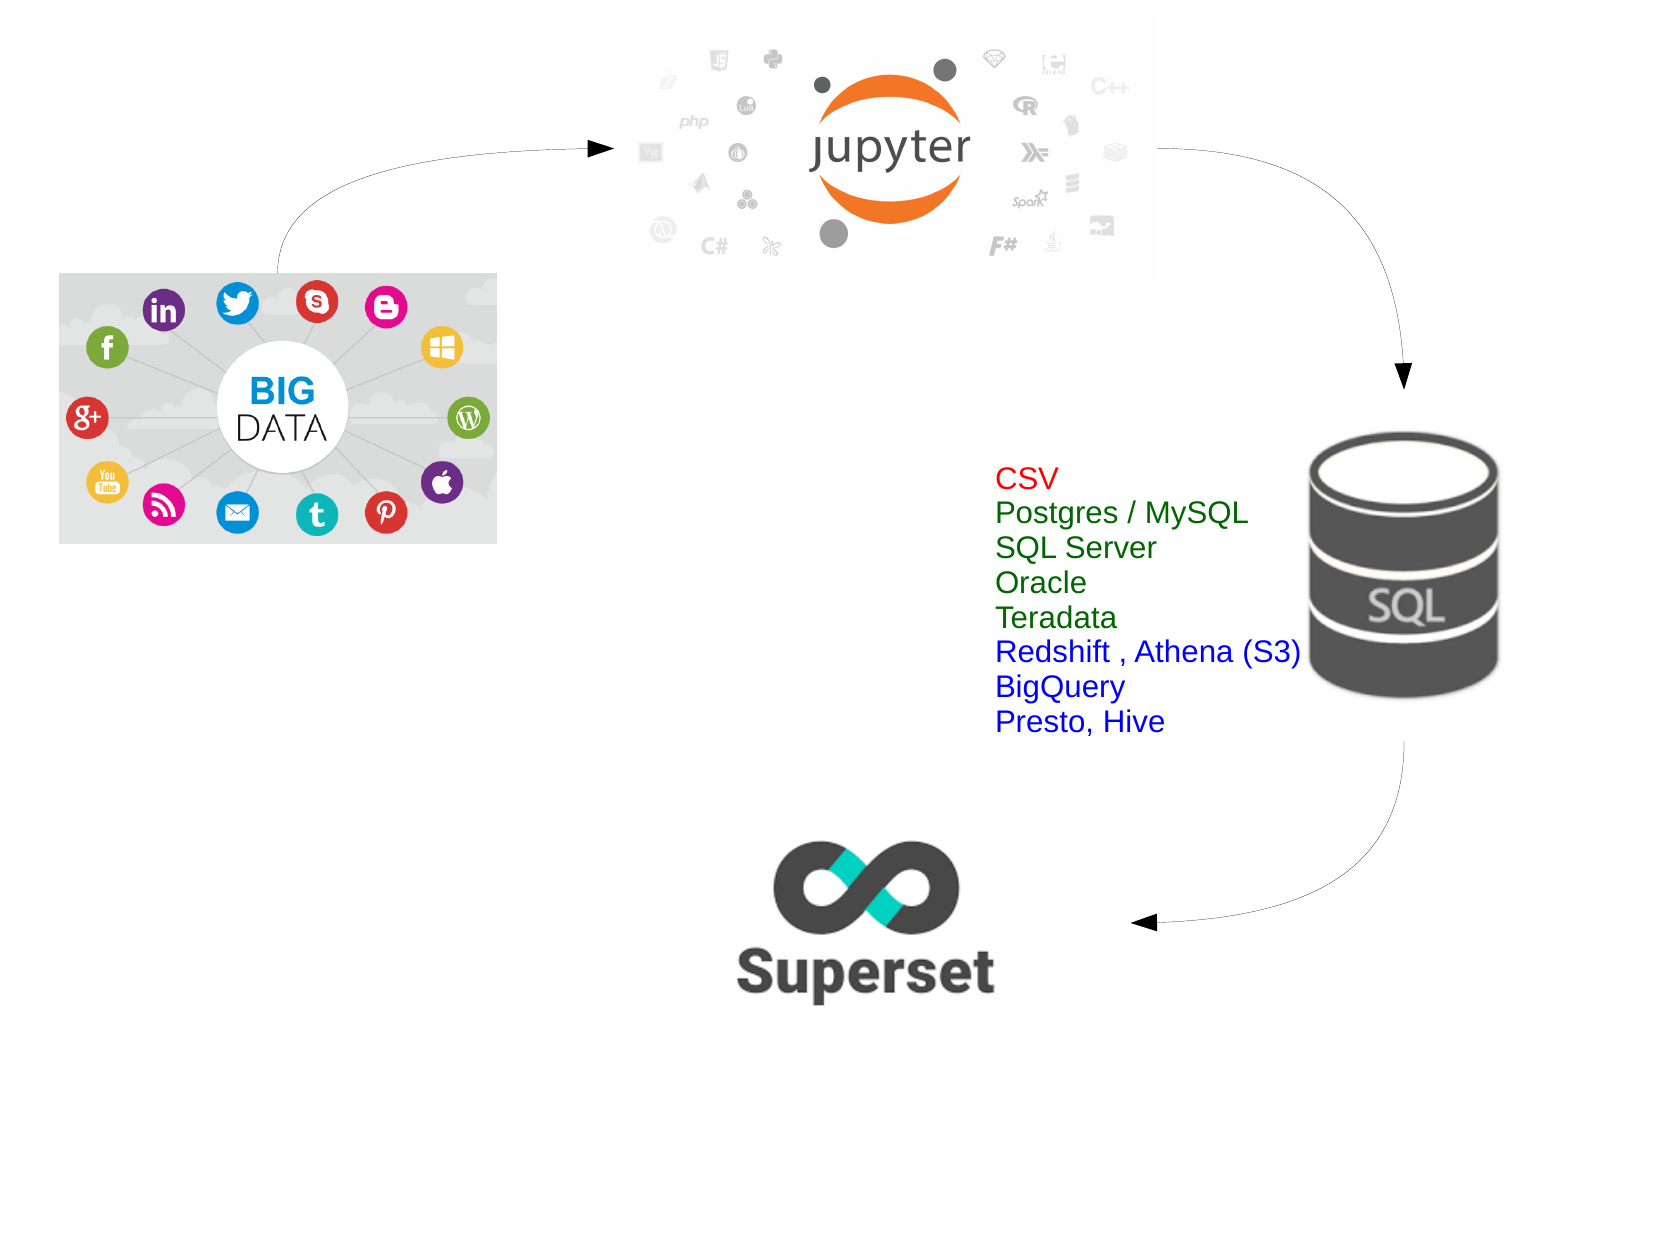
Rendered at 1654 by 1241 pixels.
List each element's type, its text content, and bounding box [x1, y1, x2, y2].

picture [614, 13, 1158, 284]
picture [602, 806, 1131, 1040]
text_box CSV Postgres / MySQL SQL Server Oracle Teradata Redshift , Athena (S3) BigQuery Presto, Hive [980, 453, 1489, 851]
picture [59, 273, 497, 544]
picture [1228, 389, 1580, 742]
